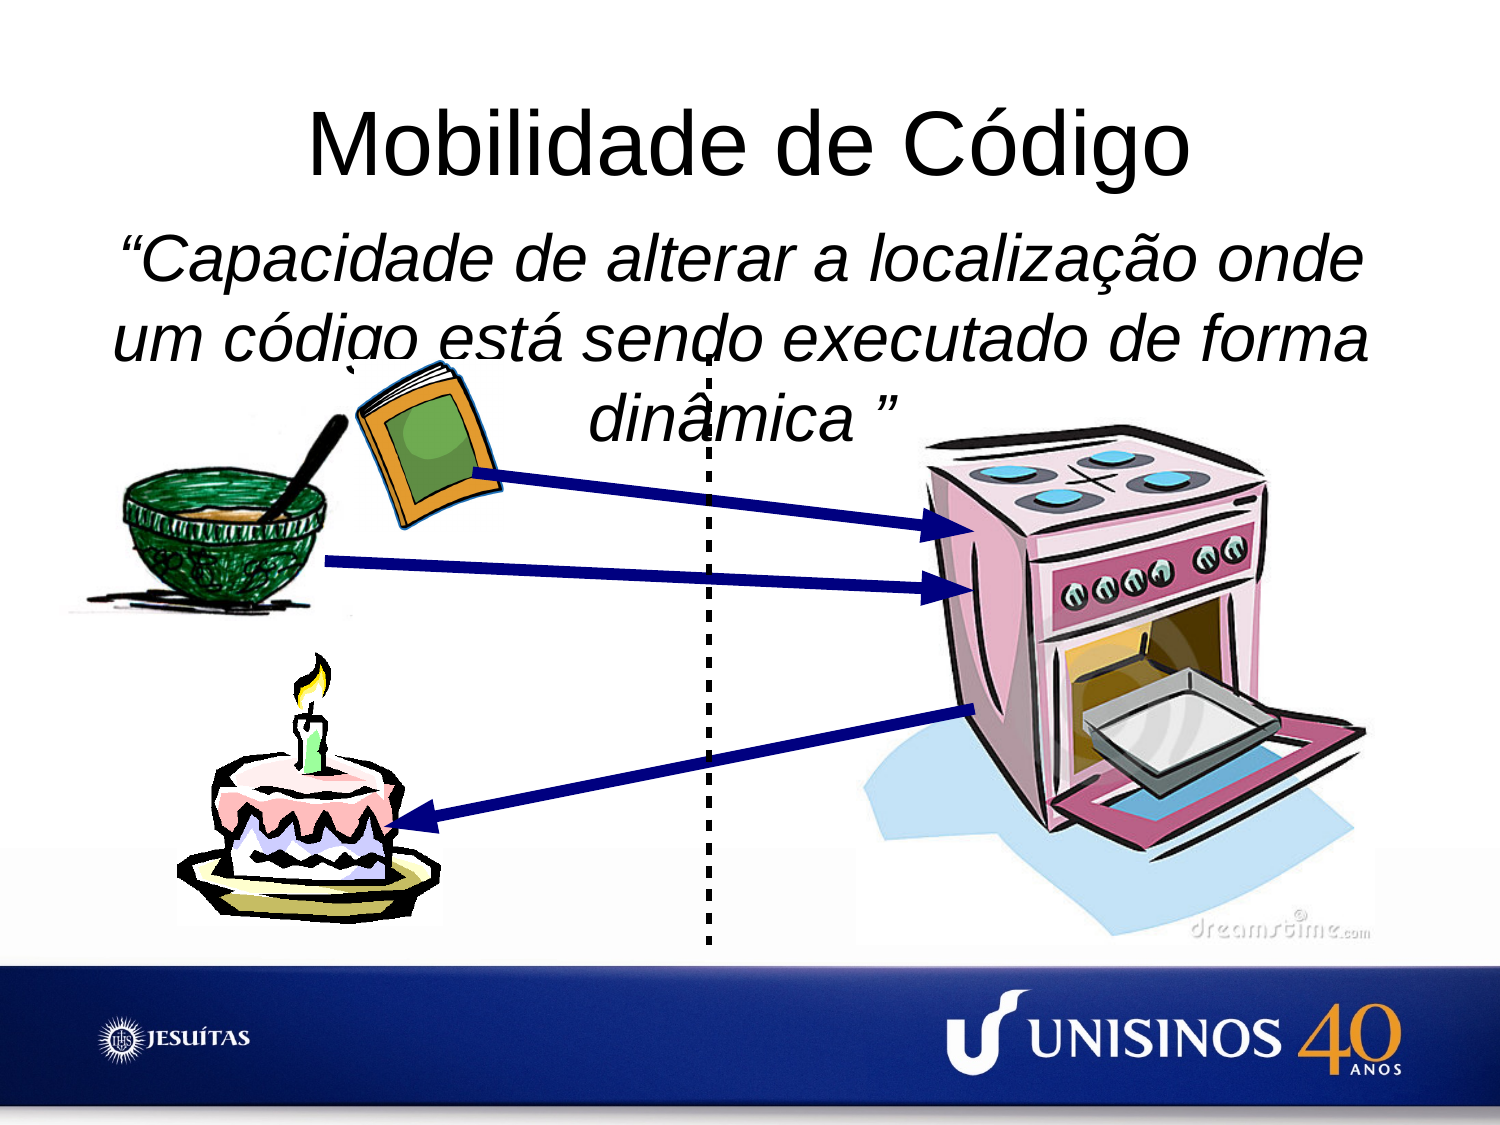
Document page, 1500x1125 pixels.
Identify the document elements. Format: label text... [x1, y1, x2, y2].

picture [0, 417, 1500, 1125]
list “Capacidade de alterar a localização onde um código está sendo executado de forma dinâmica.” [67, 206, 1418, 474]
title Mobilidade de Código [75, 45, 1426, 233]
picture [59, 359, 504, 621]
